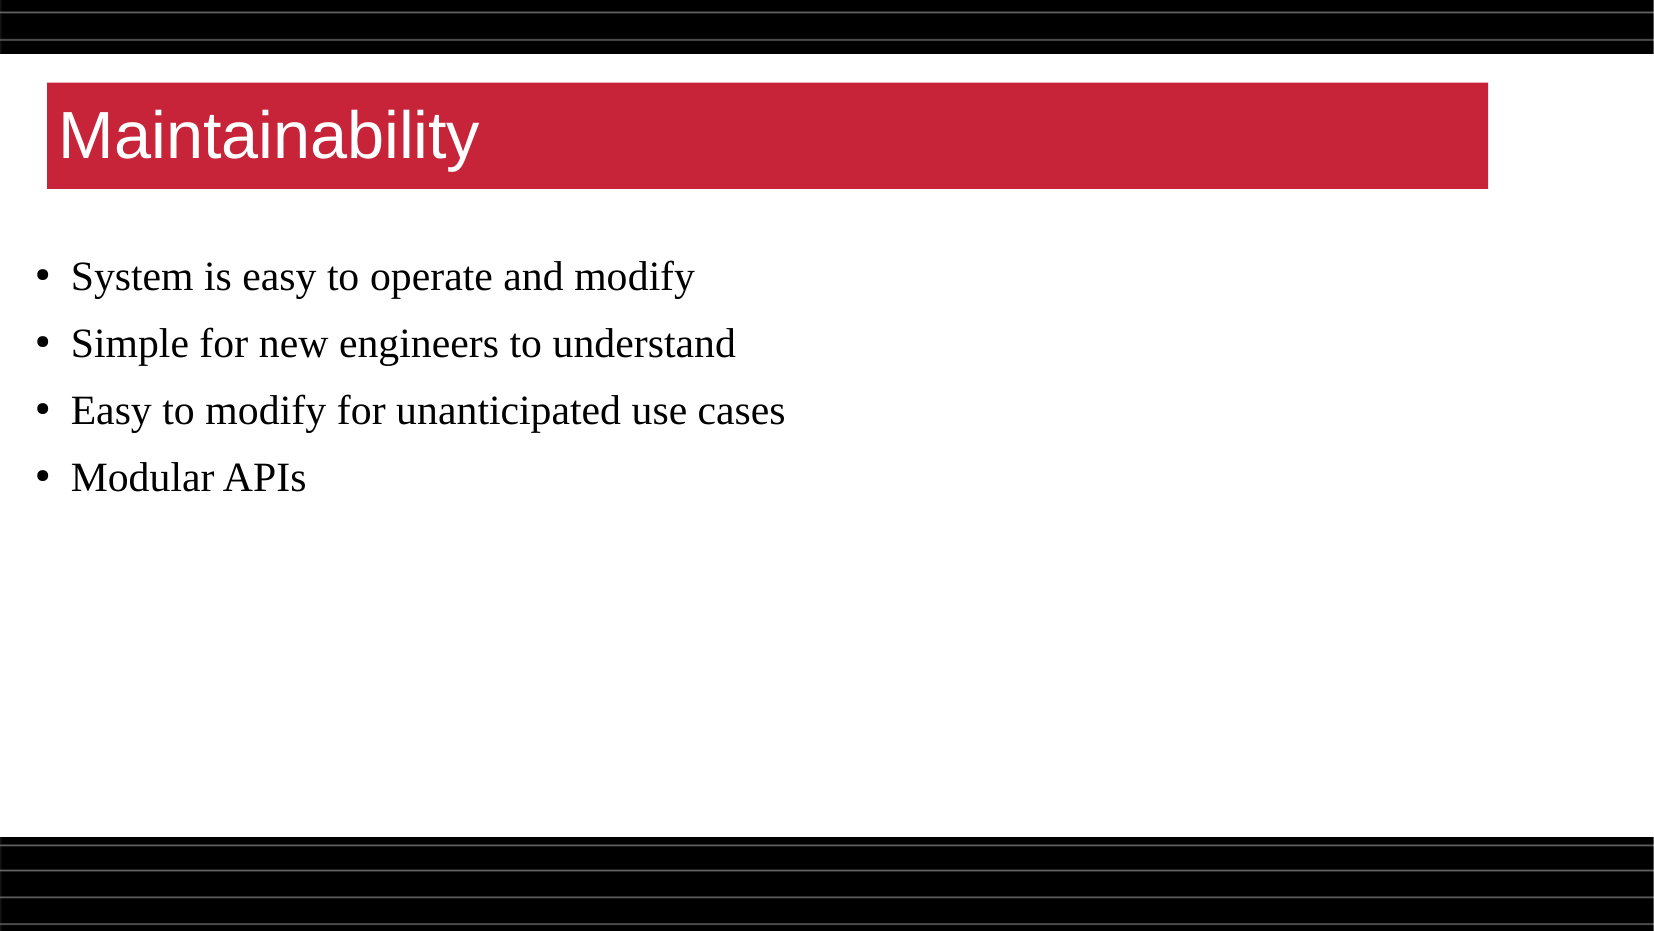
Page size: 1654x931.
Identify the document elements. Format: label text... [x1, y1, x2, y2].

picture [0, 0, 1654, 54]
title Maintainability [47, 82, 1489, 189]
picture [0, 837, 1654, 931]
subtitle System is easy to operate and modify Simple for new engineers to understand Easy to modify for unanticipated use cases Modular APIs [35, 252, 1595, 756]
